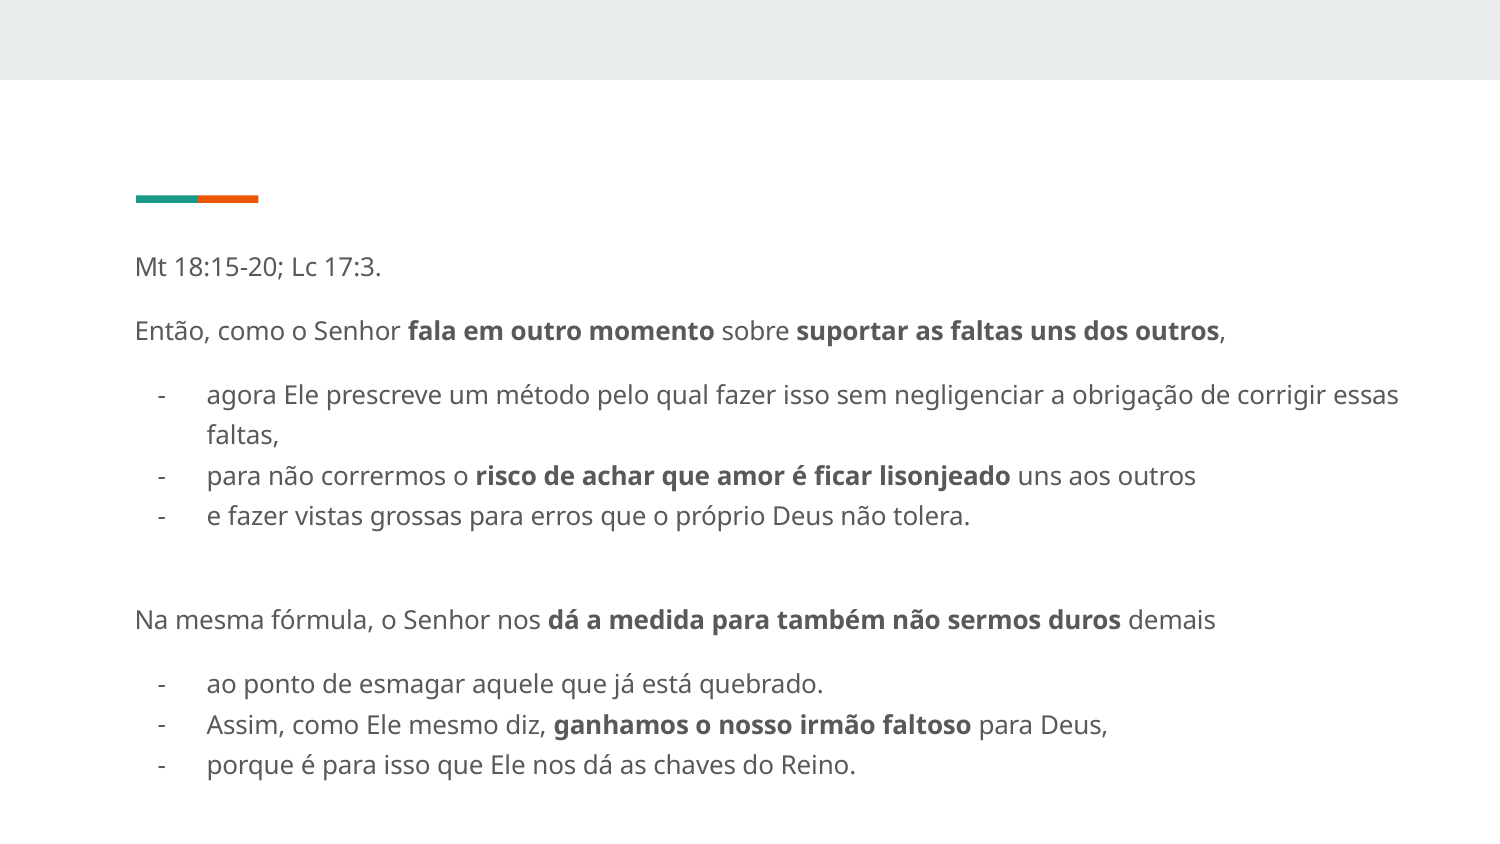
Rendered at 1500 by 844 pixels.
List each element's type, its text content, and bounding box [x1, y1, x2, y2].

list Mt 18:15-20; Lc 17:3. Então, como o Senhor fala em outro momento sobre suportar as faltas uns dos outros, agora Ele prescreve um método pelo qual fazer isso sem negligenciar a obrigação de corrigir essas faltas, para não corrermos o risco de achar que amor é ficar lisonjeado uns aos outros e fazer vistas grossas para erros que o próprio Deus não tolera. Na mesma fórmula, o Senhor nos dá a medida para também não sermos duros demais ao ponto de esmagar aquele que já está quebrado. Assim, como Ele mesmo diz, ganhamos o nosso irmão faltoso para Deus, porque é para isso que Ele nos dá as chaves do Reino. [119, 228, 1448, 799]
